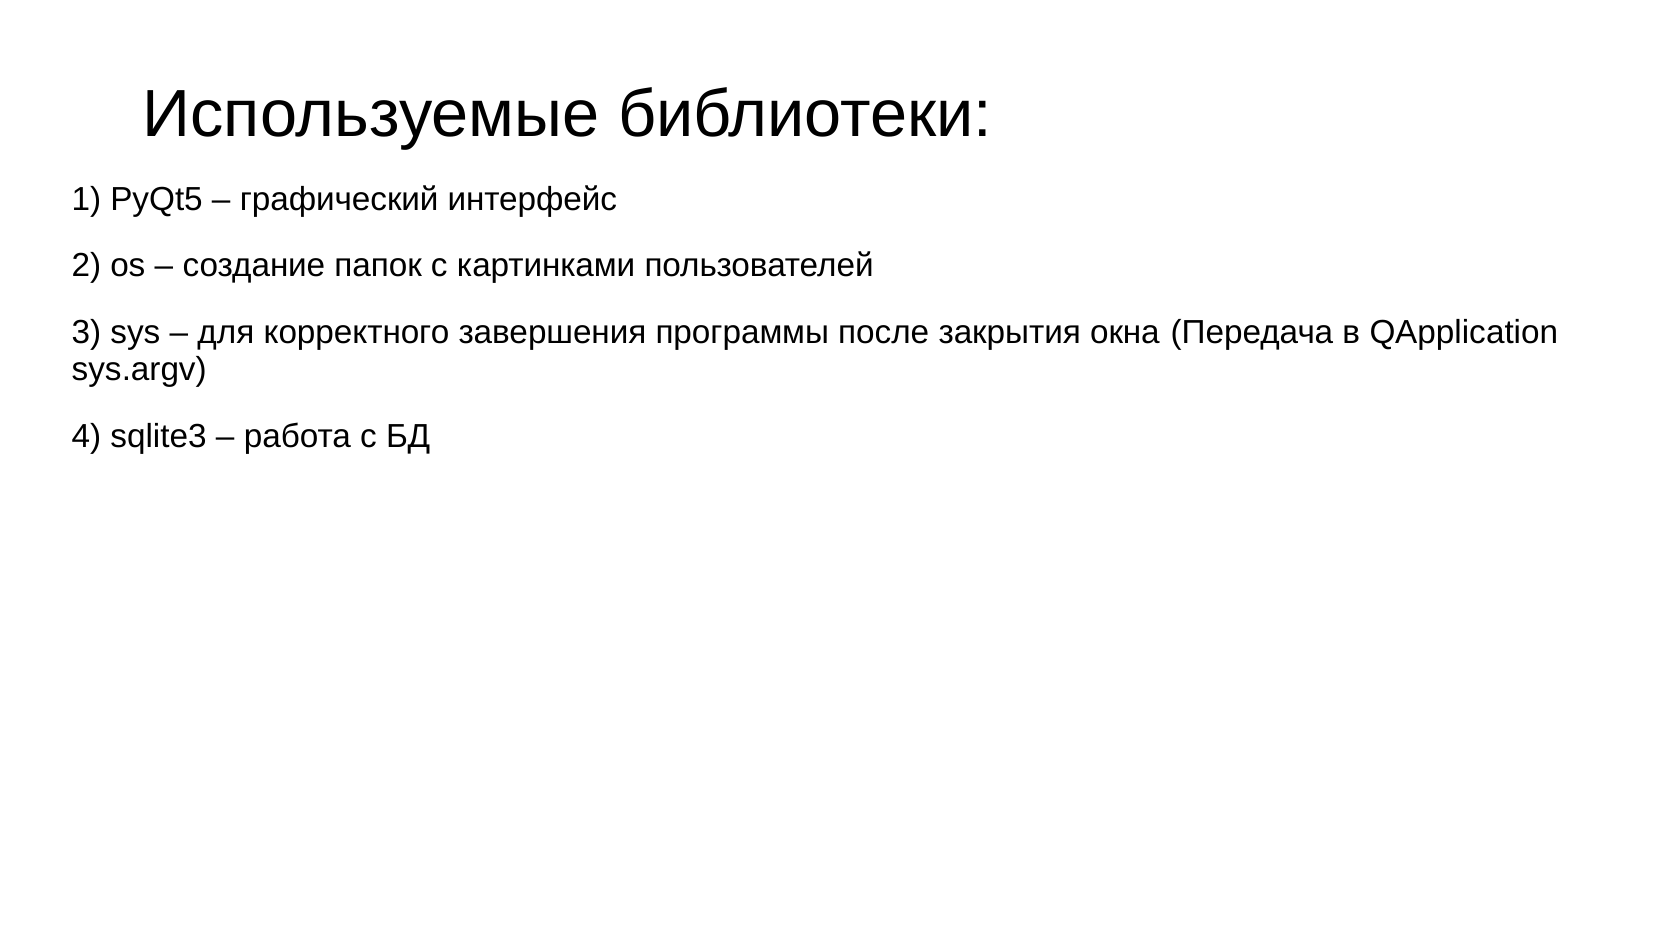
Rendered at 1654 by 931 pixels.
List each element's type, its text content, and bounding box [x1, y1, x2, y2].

list Используемые библиотеки: 1) PyQt5 – графический интерфейс 2) os – создание папок с картинками пользователей 3) sys – для корректного завершения программы после закрытия окна (Передача в QApplication sys.argv) 4) sqlite3 – работа с БД [71, 76, 1560, 616]
